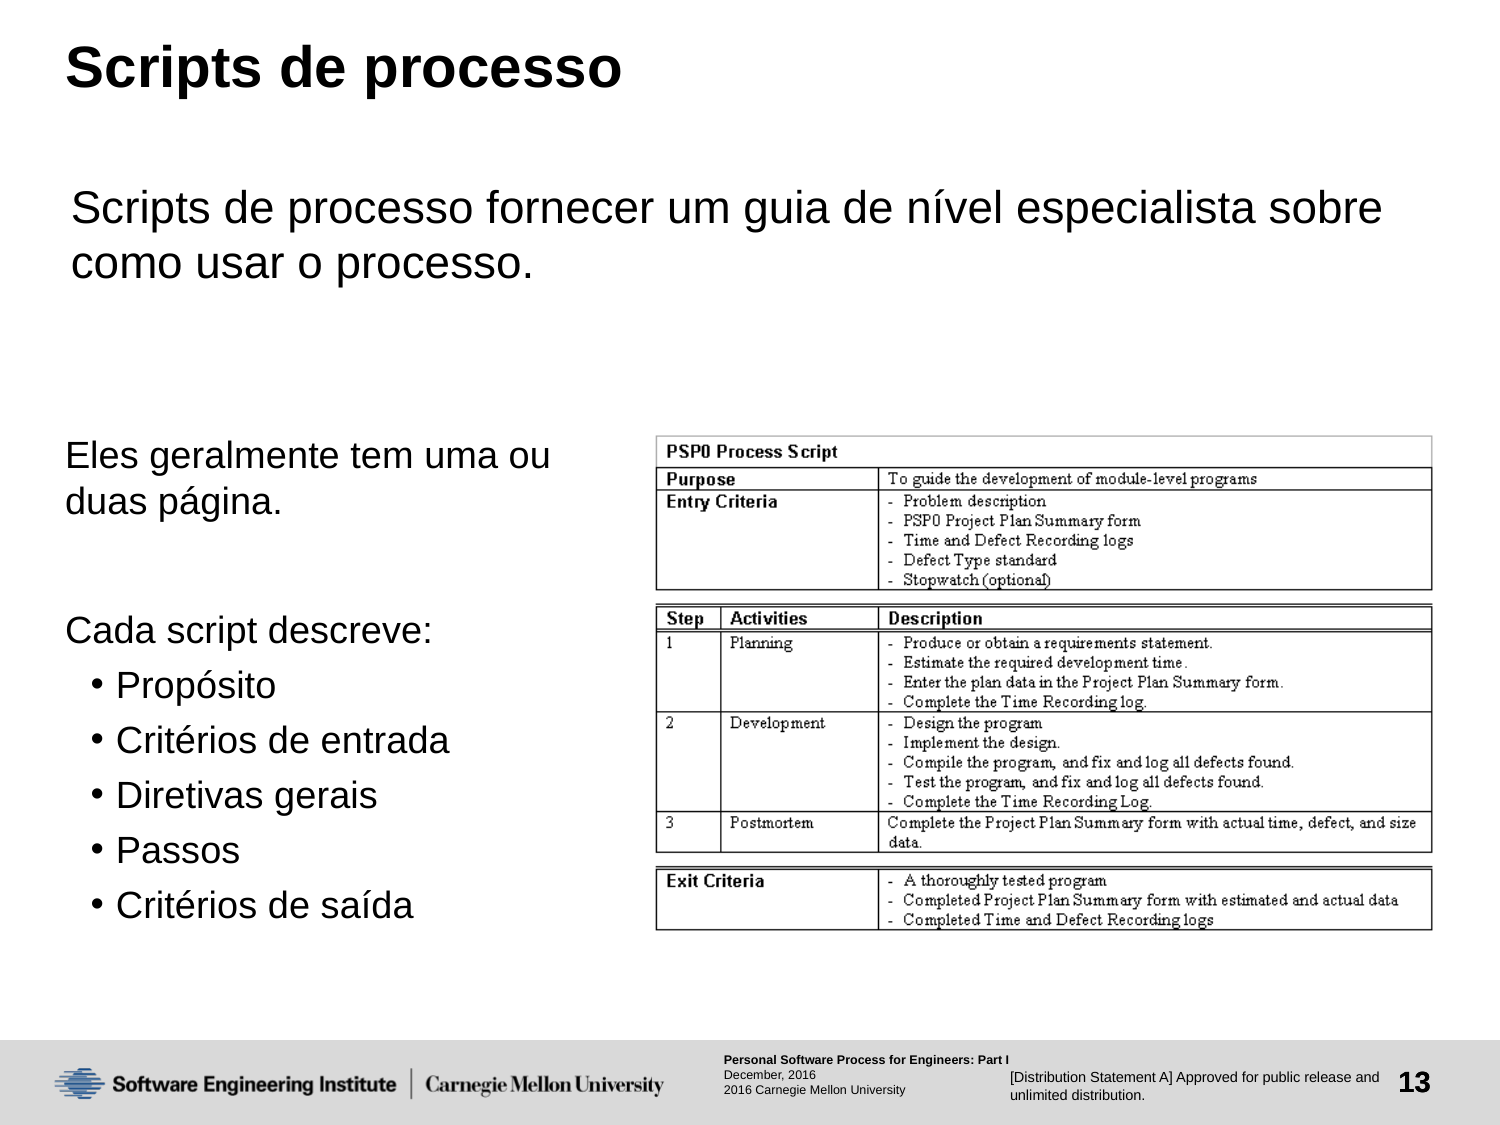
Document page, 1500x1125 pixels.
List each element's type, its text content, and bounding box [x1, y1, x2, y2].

list Scripts de processo fornecer um guia de nível especialista sobre como usar o processo. [70, 177, 1436, 1000]
title Scripts de processo [65, 37, 1313, 148]
list Eles geralmente tem uma ou duas página. Cada script descreve: Propósito Critérios de entrada Diretivas gerais Passos Critérios de saída [64, 430, 641, 929]
picture [46, 1061, 673, 1104]
